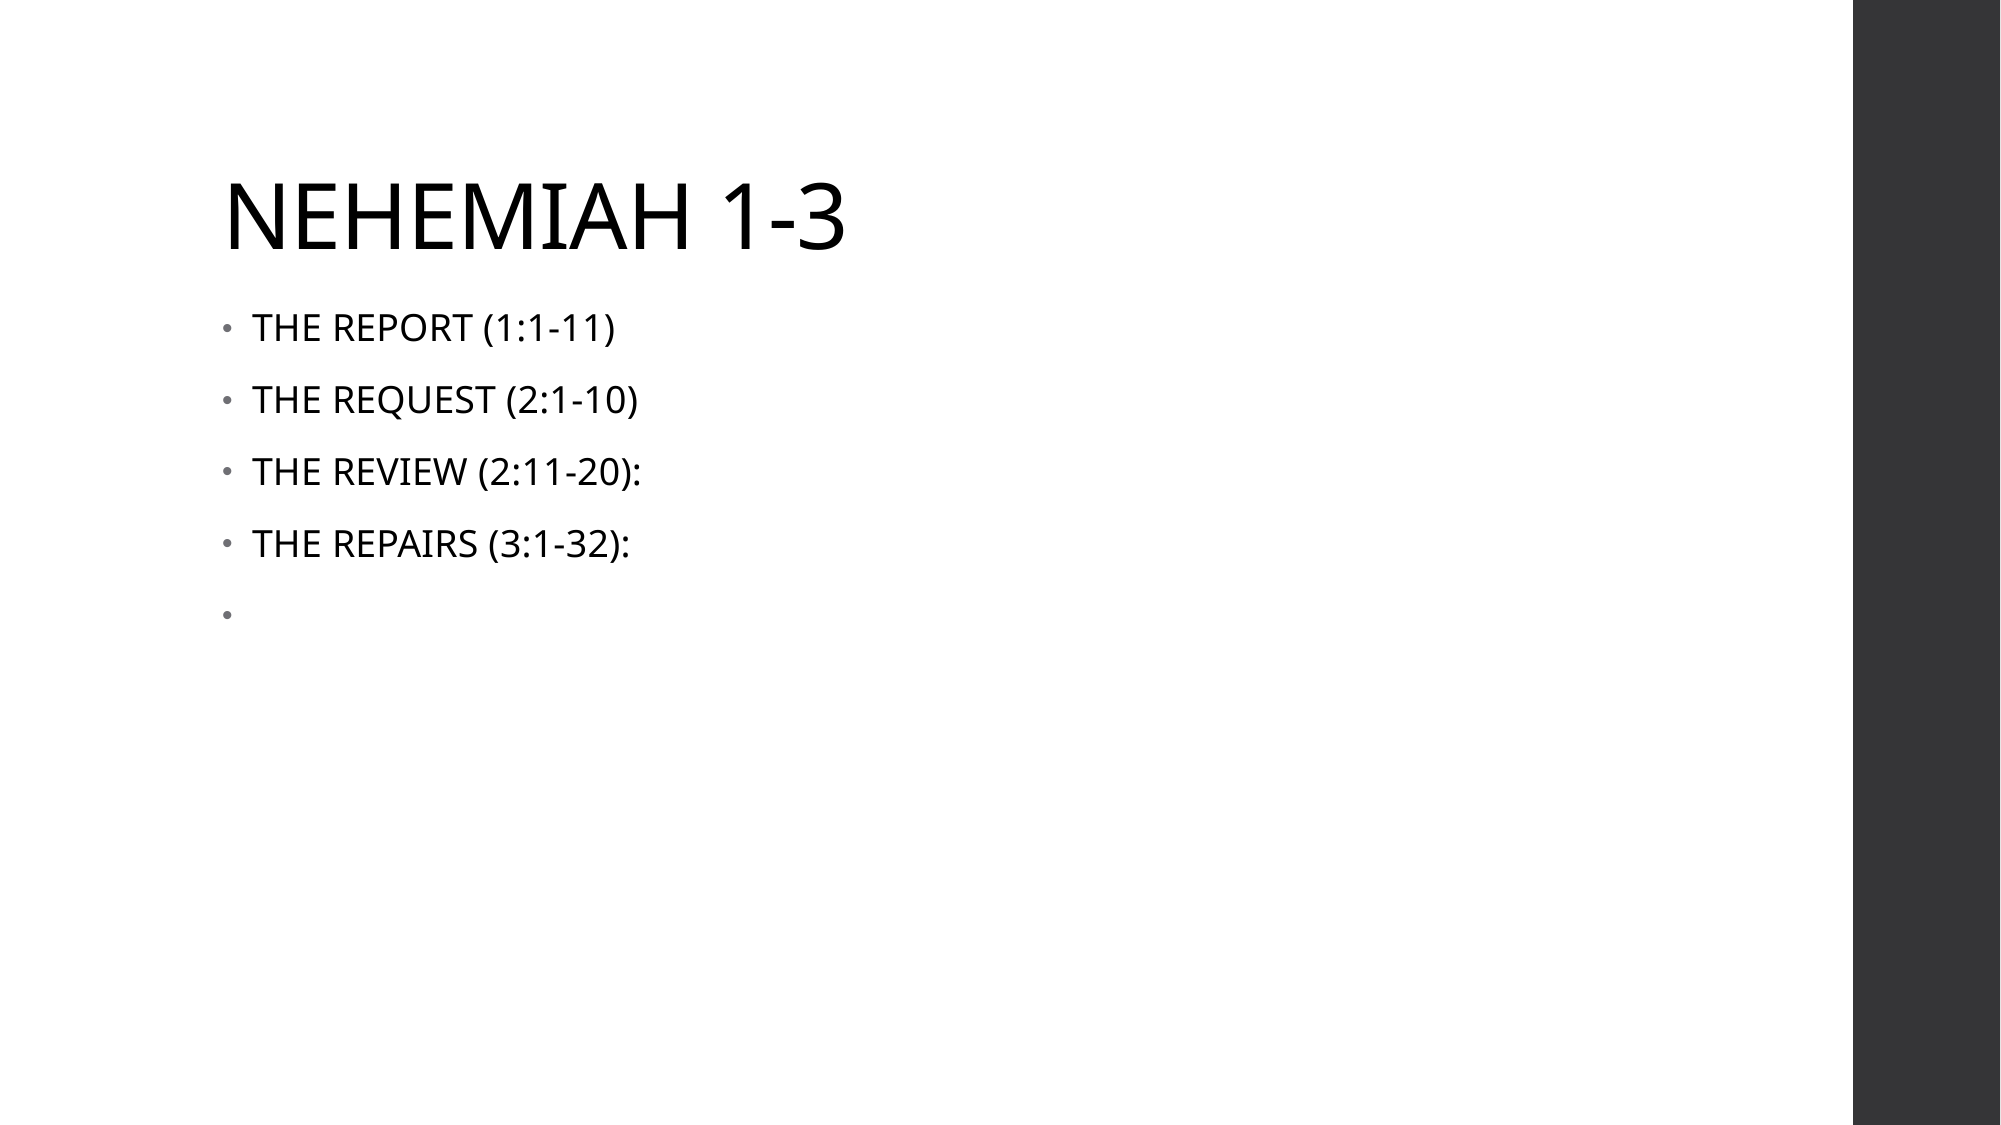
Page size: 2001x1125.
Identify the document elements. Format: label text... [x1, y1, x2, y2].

list THE REPORT (1:1-11) THE REQUEST (2:1-10) THE REVIEW (2:11-20): THE REPAIRS (3:1-32): [206, 299, 1617, 1014]
title NEHEMIAH 1-3 [206, 60, 1797, 278]
